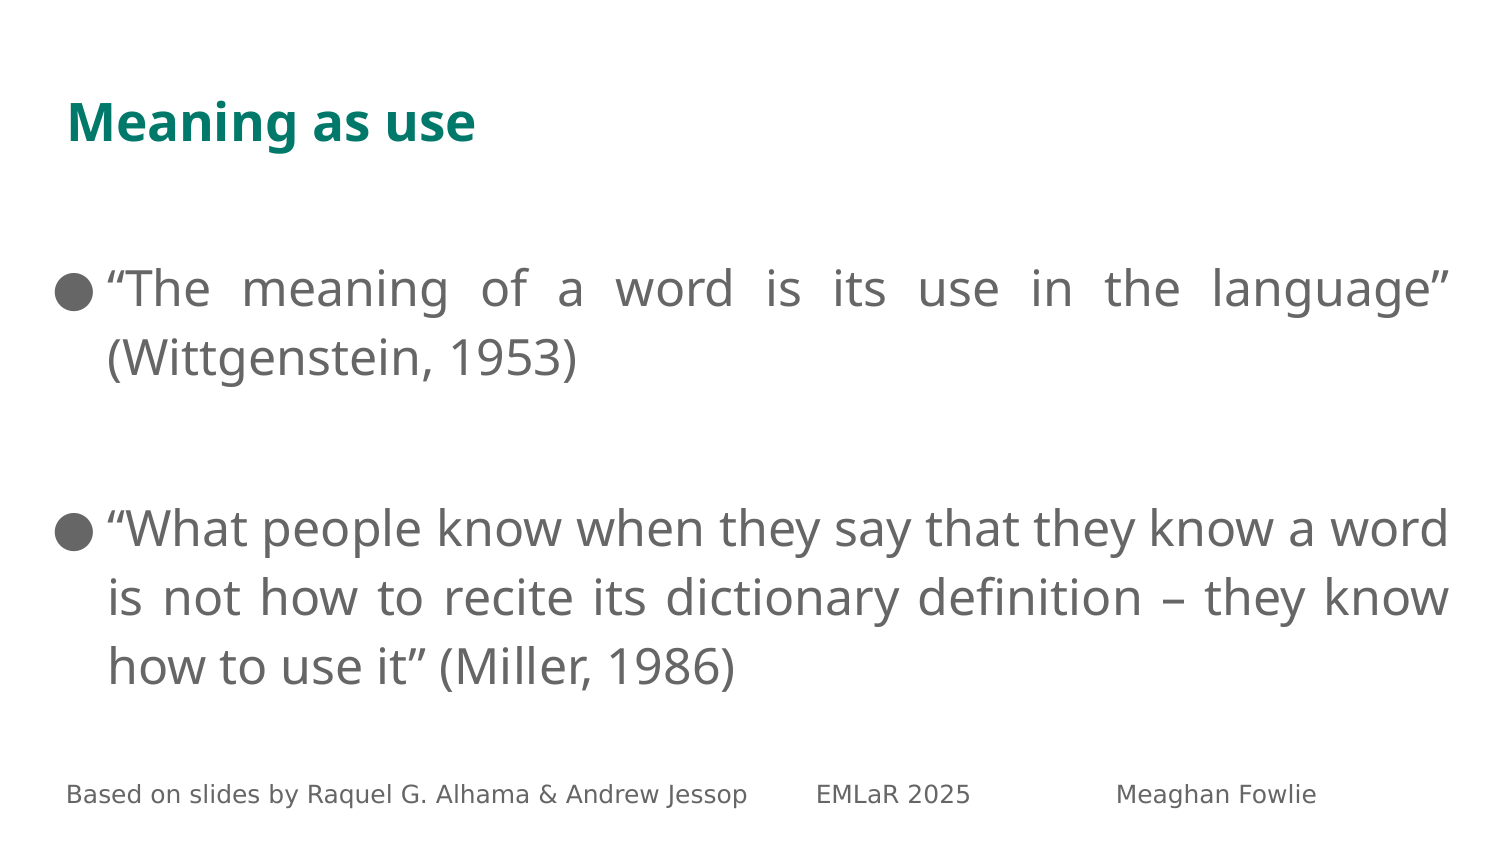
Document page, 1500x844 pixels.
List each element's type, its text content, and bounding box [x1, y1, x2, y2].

title Meaning as use [51, 72, 1449, 167]
text_box “The meaning of a word is its use in the language” (Wittgenstein, 1953) “What people know when they say that they know a word is not how to recite its dictionary definition – they know how to use it” (Miller, 1986) [39, 241, 1462, 692]
